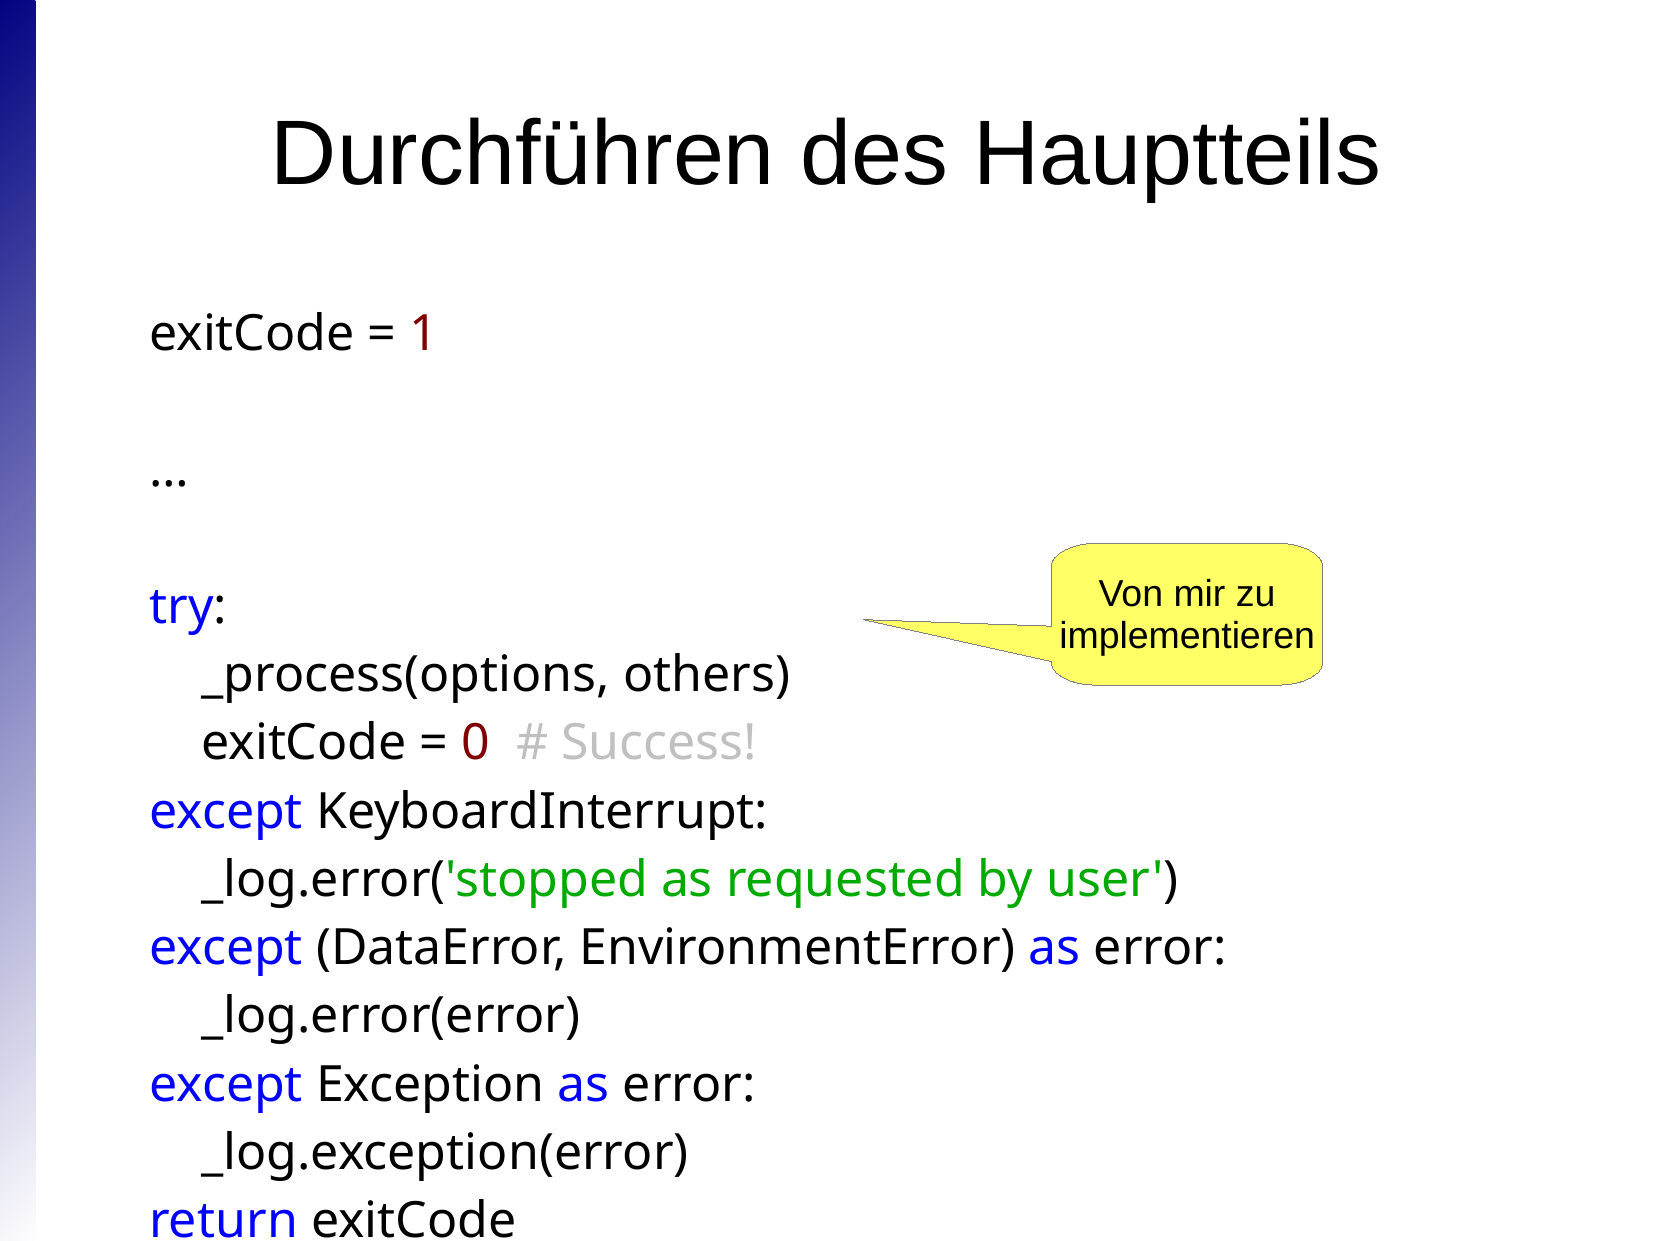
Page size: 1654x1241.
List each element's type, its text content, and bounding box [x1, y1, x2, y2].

text_box Von mir zu implementieren [863, 543, 1323, 686]
title Durchführen des Hauptteils [82, 49, 1571, 257]
text_box exitCode = 1 … try: _process(options, others) exitCode = 0 # Success! except KeyboardInterrupt: _log.error('stopped as requested by user') except (DataError, EnvironmentError) as error: _log.error(error) except Exception as error: _log.exception(error) return exitCode [82, 289, 1595, 1124]
